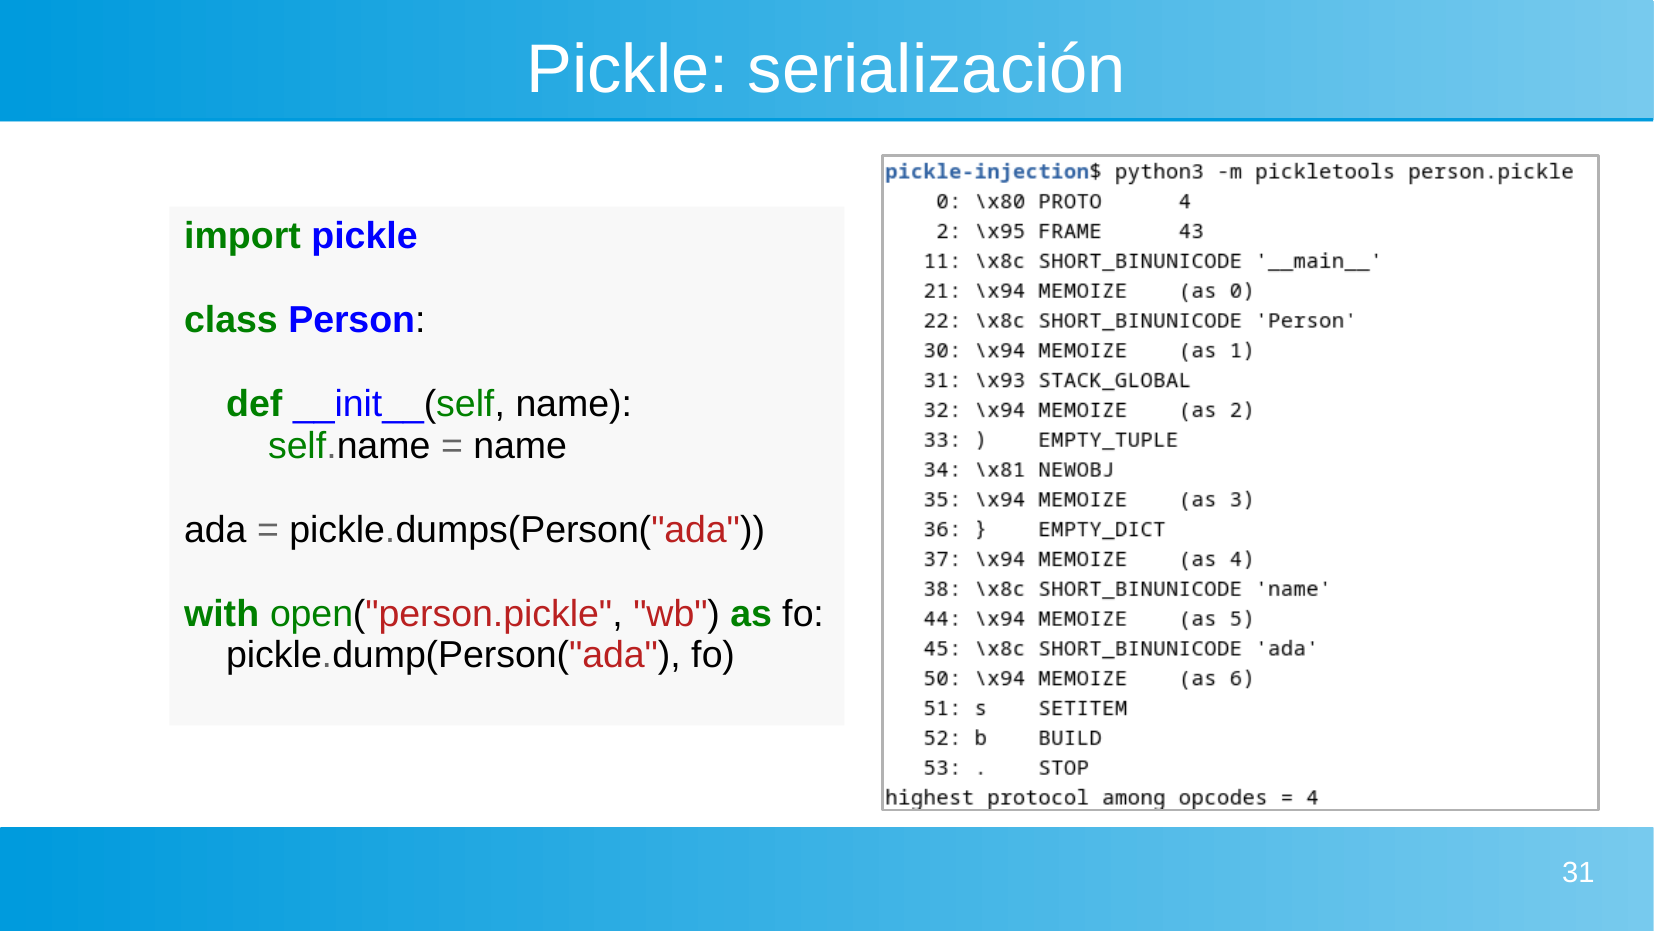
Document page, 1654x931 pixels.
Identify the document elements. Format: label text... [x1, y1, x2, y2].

picture [884, 156, 1597, 809]
text_box import pickle class Person: def __init__(self, name): self.name = name ada = pickle.dumps(Person("ada")) with open("person.pickle", "wb") as fo: pickle.dump(Person("ada"), fo) [169, 206, 845, 726]
title Pickle: serialización [59, 29, 1595, 108]
